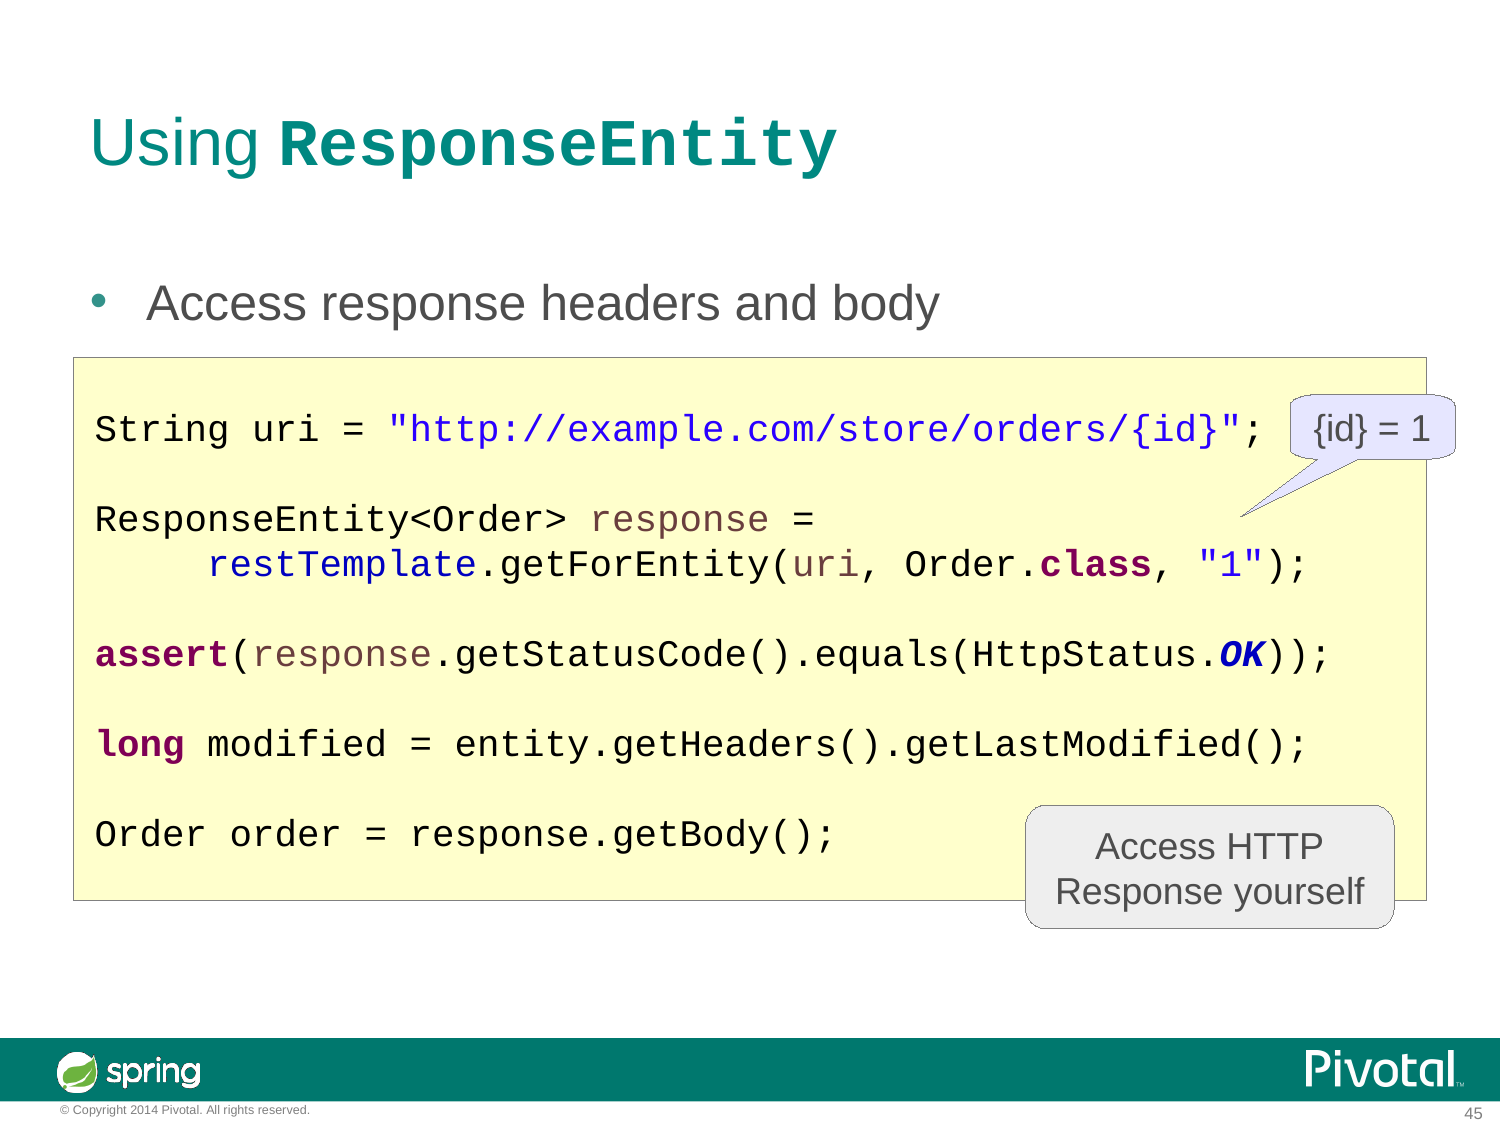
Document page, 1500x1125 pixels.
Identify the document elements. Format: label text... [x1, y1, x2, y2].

text_box {id} = 1 [1240, 394, 1456, 517]
picture [32, 1041, 210, 1103]
text_box Access HTTP Response yourself [1025, 805, 1395, 929]
picture [1306, 1050, 1464, 1087]
title Using ResponseEntity [75, 45, 1426, 233]
list Access response headers and body [75, 262, 1426, 931]
